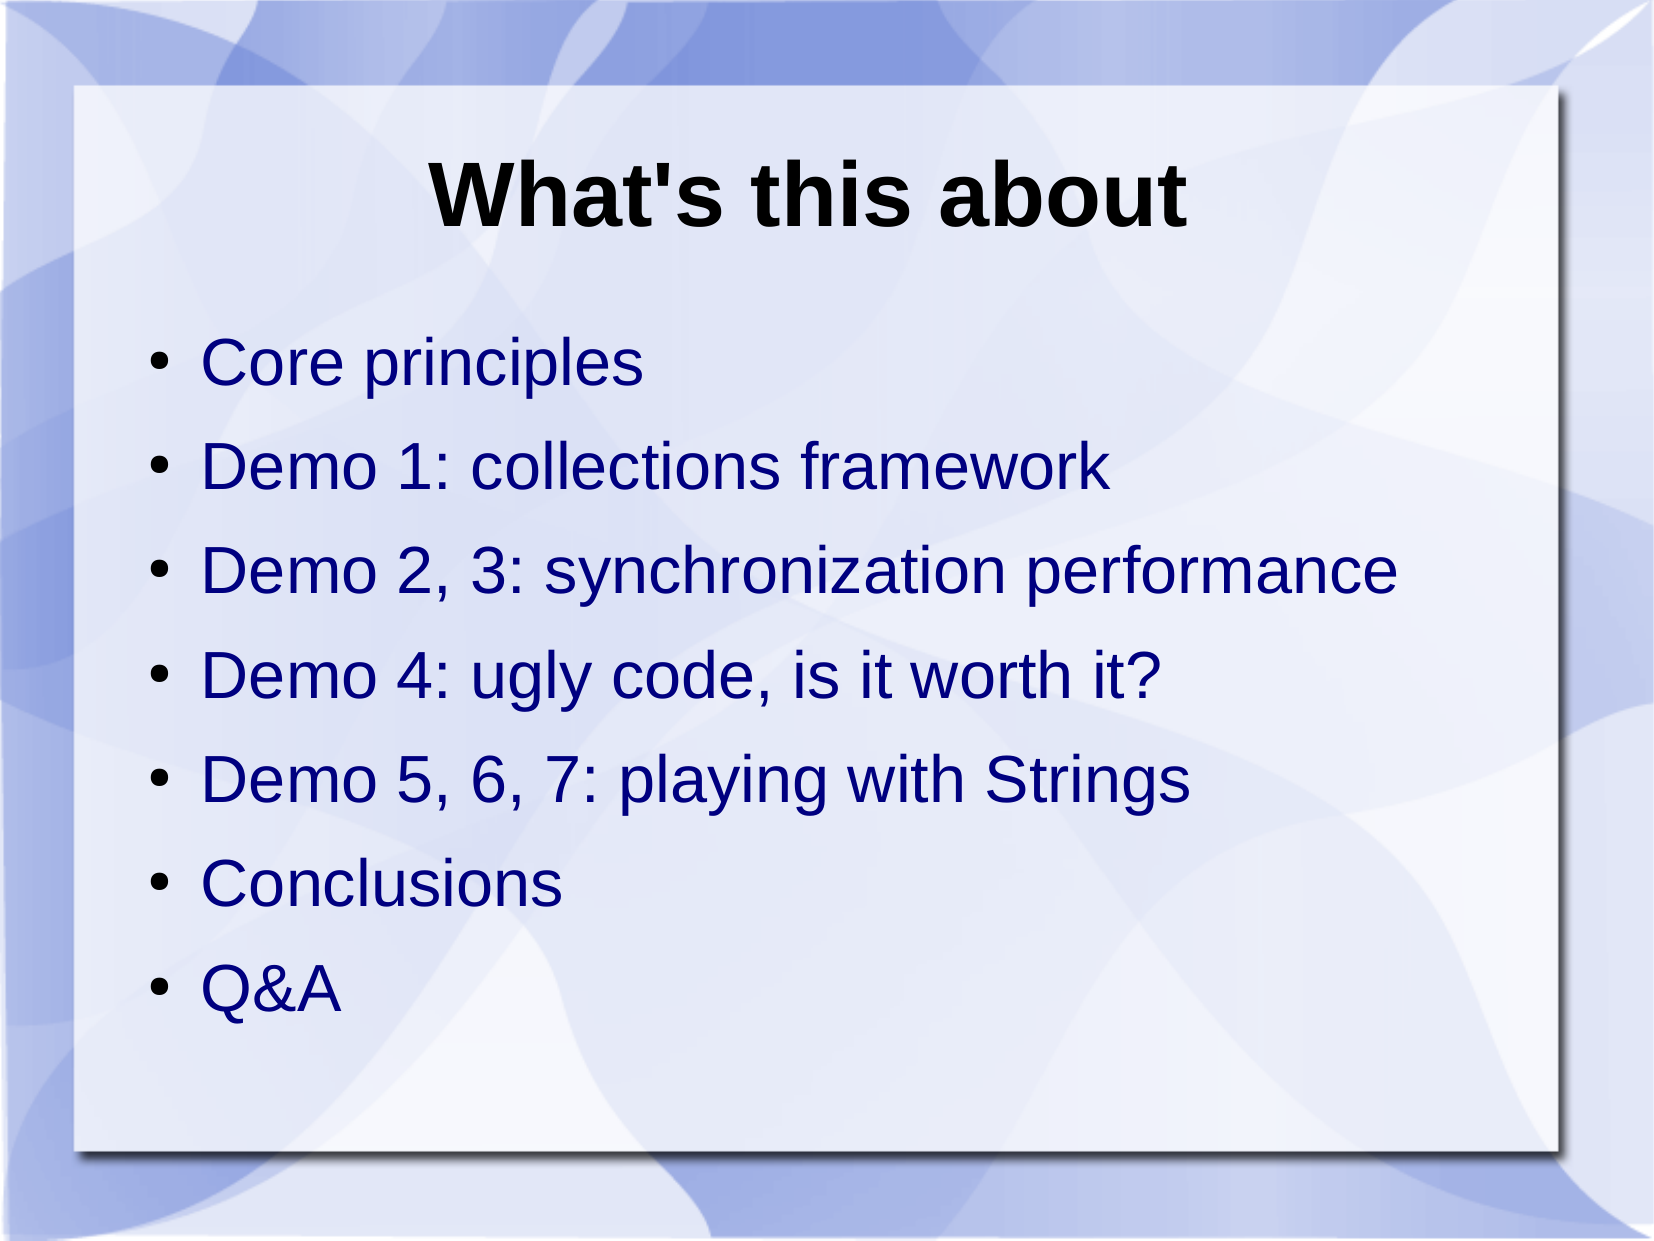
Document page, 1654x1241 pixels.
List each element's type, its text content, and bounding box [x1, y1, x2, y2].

list Core principles Demo 1: collections framework Demo 2, 3: synchronization performance Demo 4: ugly code, is it worth it? Demo 5, 6, 7: playing with Strings Conclusions Q&A [129, 324, 1489, 1144]
picture [0, 0, 1654, 1241]
title What's this about [82, 90, 1536, 298]
